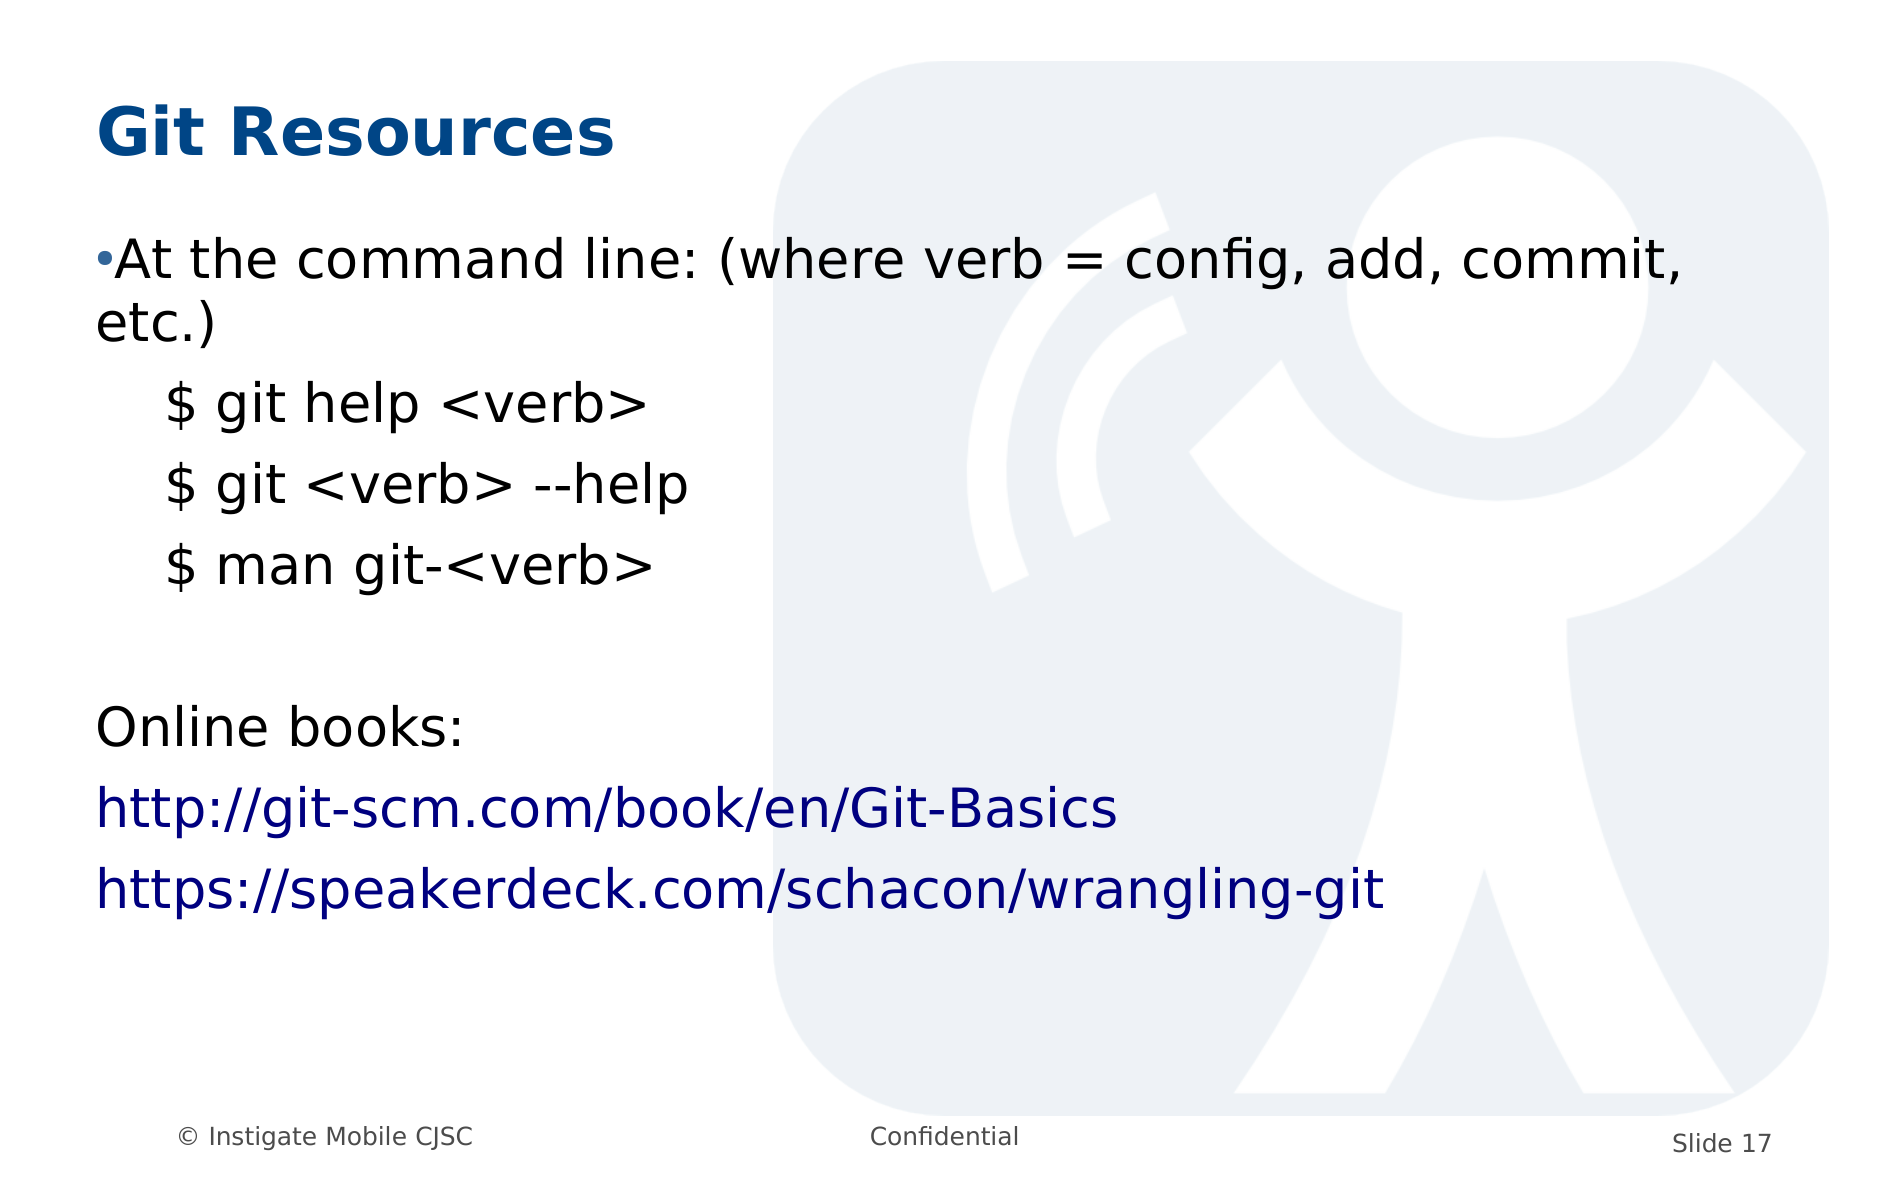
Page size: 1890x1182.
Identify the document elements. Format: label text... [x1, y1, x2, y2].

subtitle At the command line: (where verb = config, add, commit, etc.) $ git help <verb> $ git <verb> --help $ man git-<verb> Online books: http://git-scm.com/book/en/Git-Basics https://speakerdeck.com/schacon/wrangling-git [95, 228, 1795, 1002]
title Git Resources [96, 47, 1794, 217]
